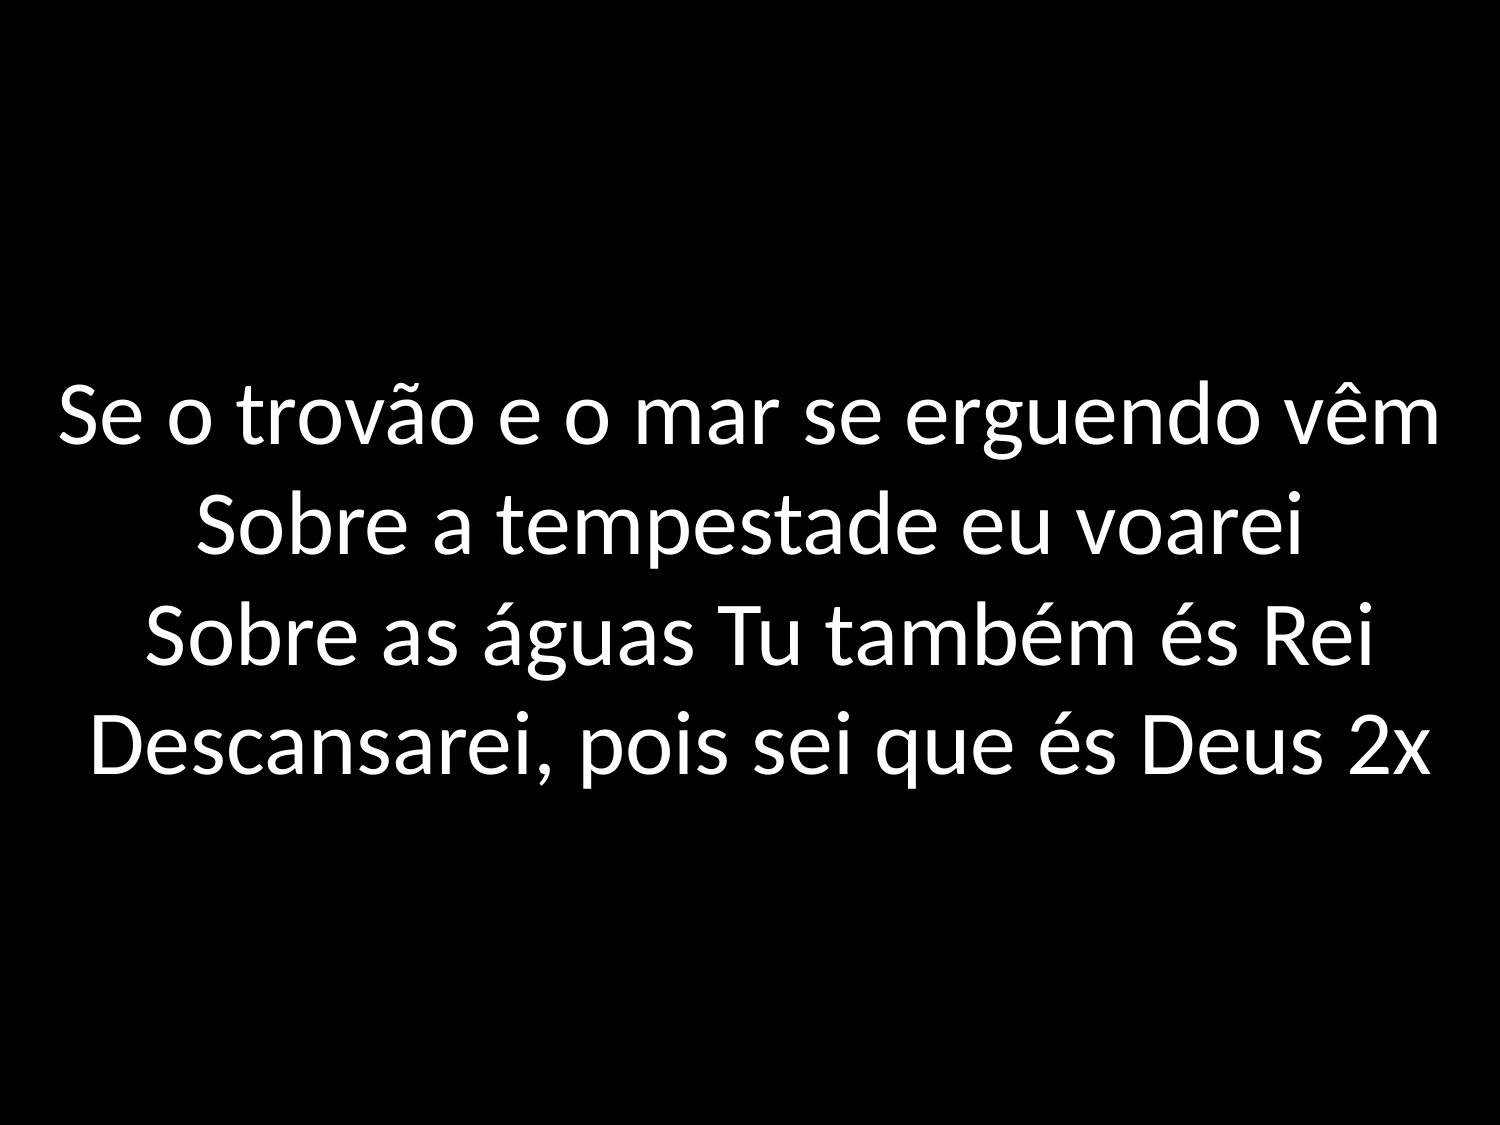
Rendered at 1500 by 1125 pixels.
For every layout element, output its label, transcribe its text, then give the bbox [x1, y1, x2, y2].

title Se o trovão e o mar se erguendo vêm Sobre a tempestade eu voarei Sobre as águas Tu também és Rei Descansarei, pois sei que és Deus 2x [23, 45, 1500, 1102]
